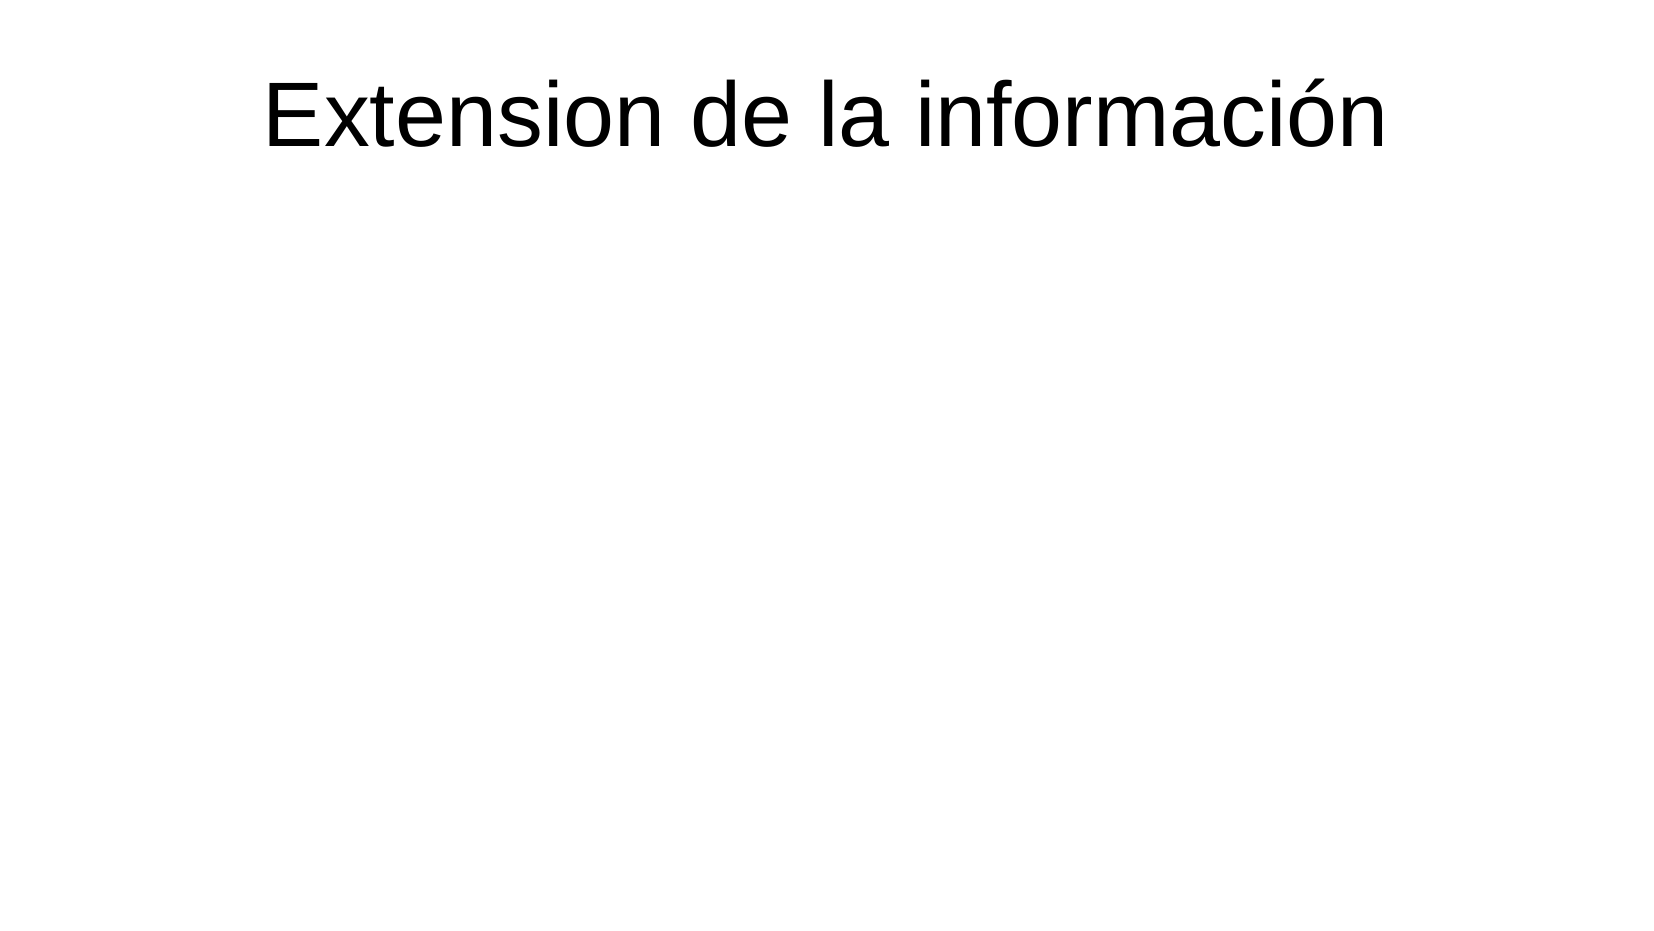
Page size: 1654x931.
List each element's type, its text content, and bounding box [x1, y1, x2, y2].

title Extension de la información [82, 37, 1571, 193]
